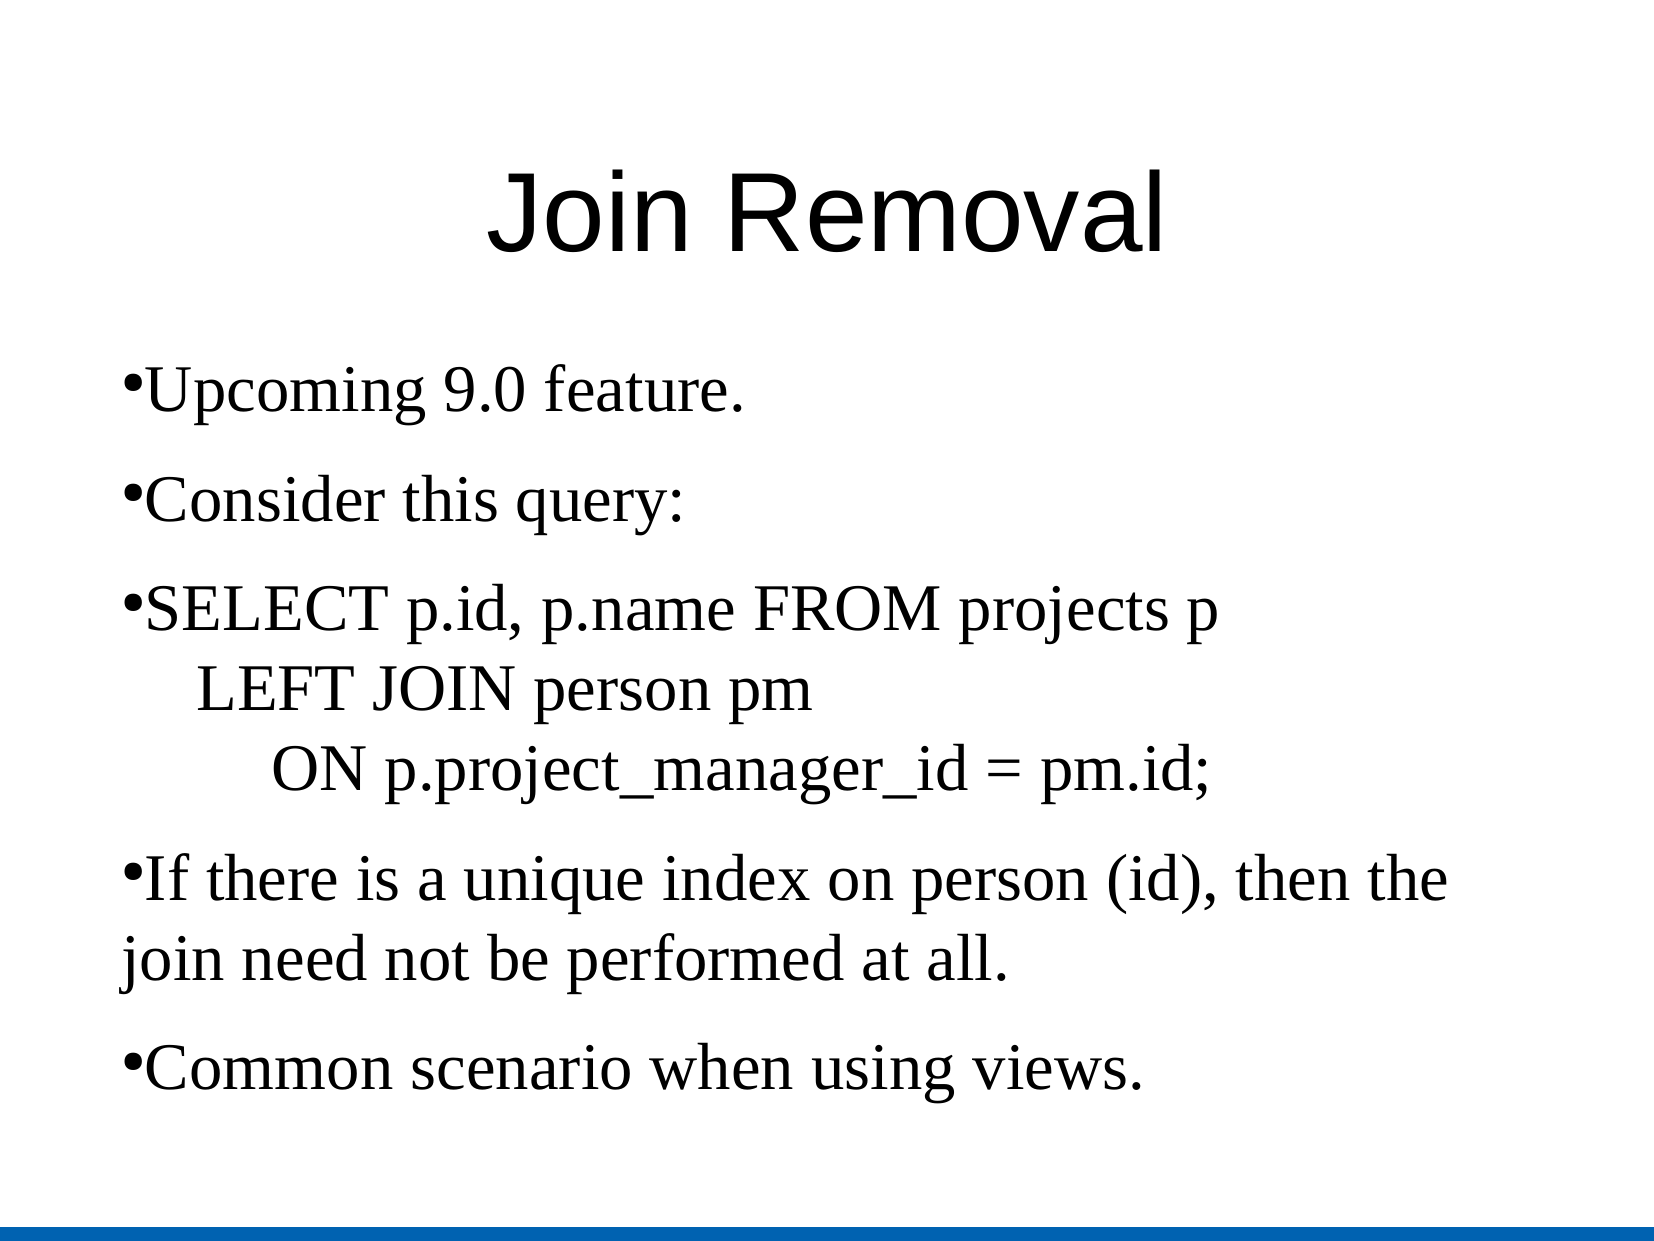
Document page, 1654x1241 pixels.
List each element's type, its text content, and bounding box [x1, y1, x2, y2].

list Upcoming 9.0 feature. Consider this query: SELECT p.id, p.name FROM projects p LEFT JOIN person pm ON p.project_manager_id = pm.id; If there is a unique index on person (id), then the join need not be performed at all. Common scenario when using views. [121, 344, 1533, 1127]
title Join Removal [121, 102, 1533, 311]
